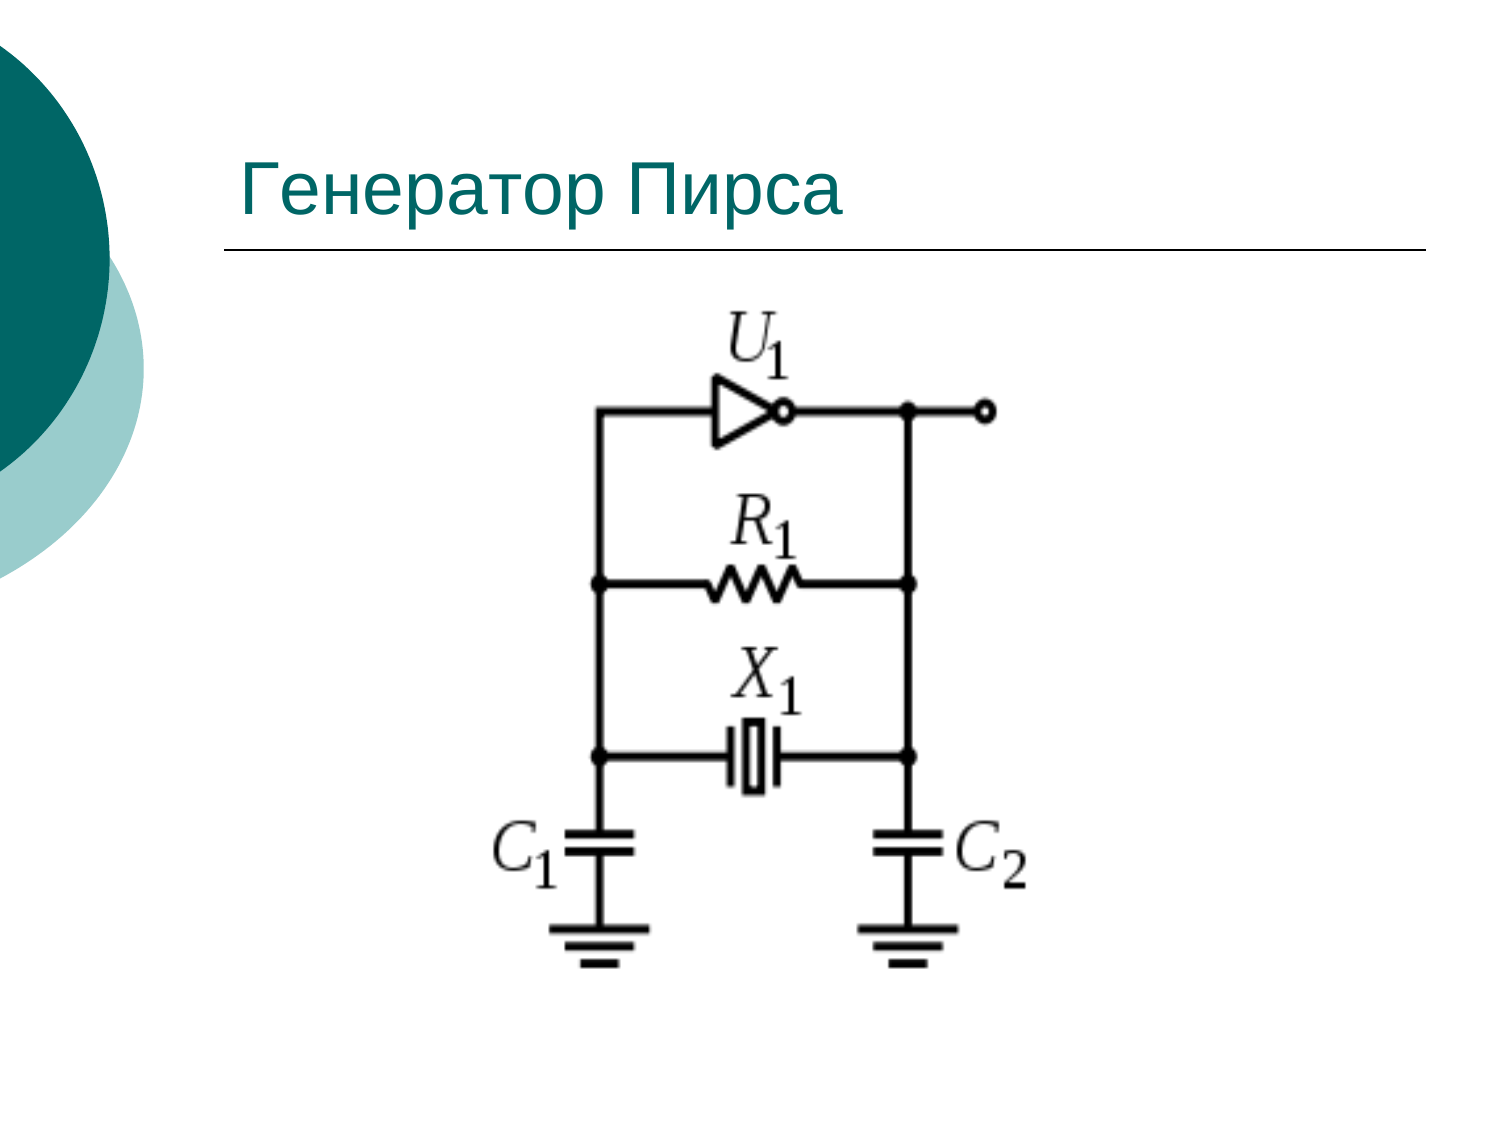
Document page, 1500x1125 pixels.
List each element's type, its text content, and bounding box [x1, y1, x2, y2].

picture [484, 283, 1063, 1016]
title Генератор Пирса [224, 49, 1425, 237]
